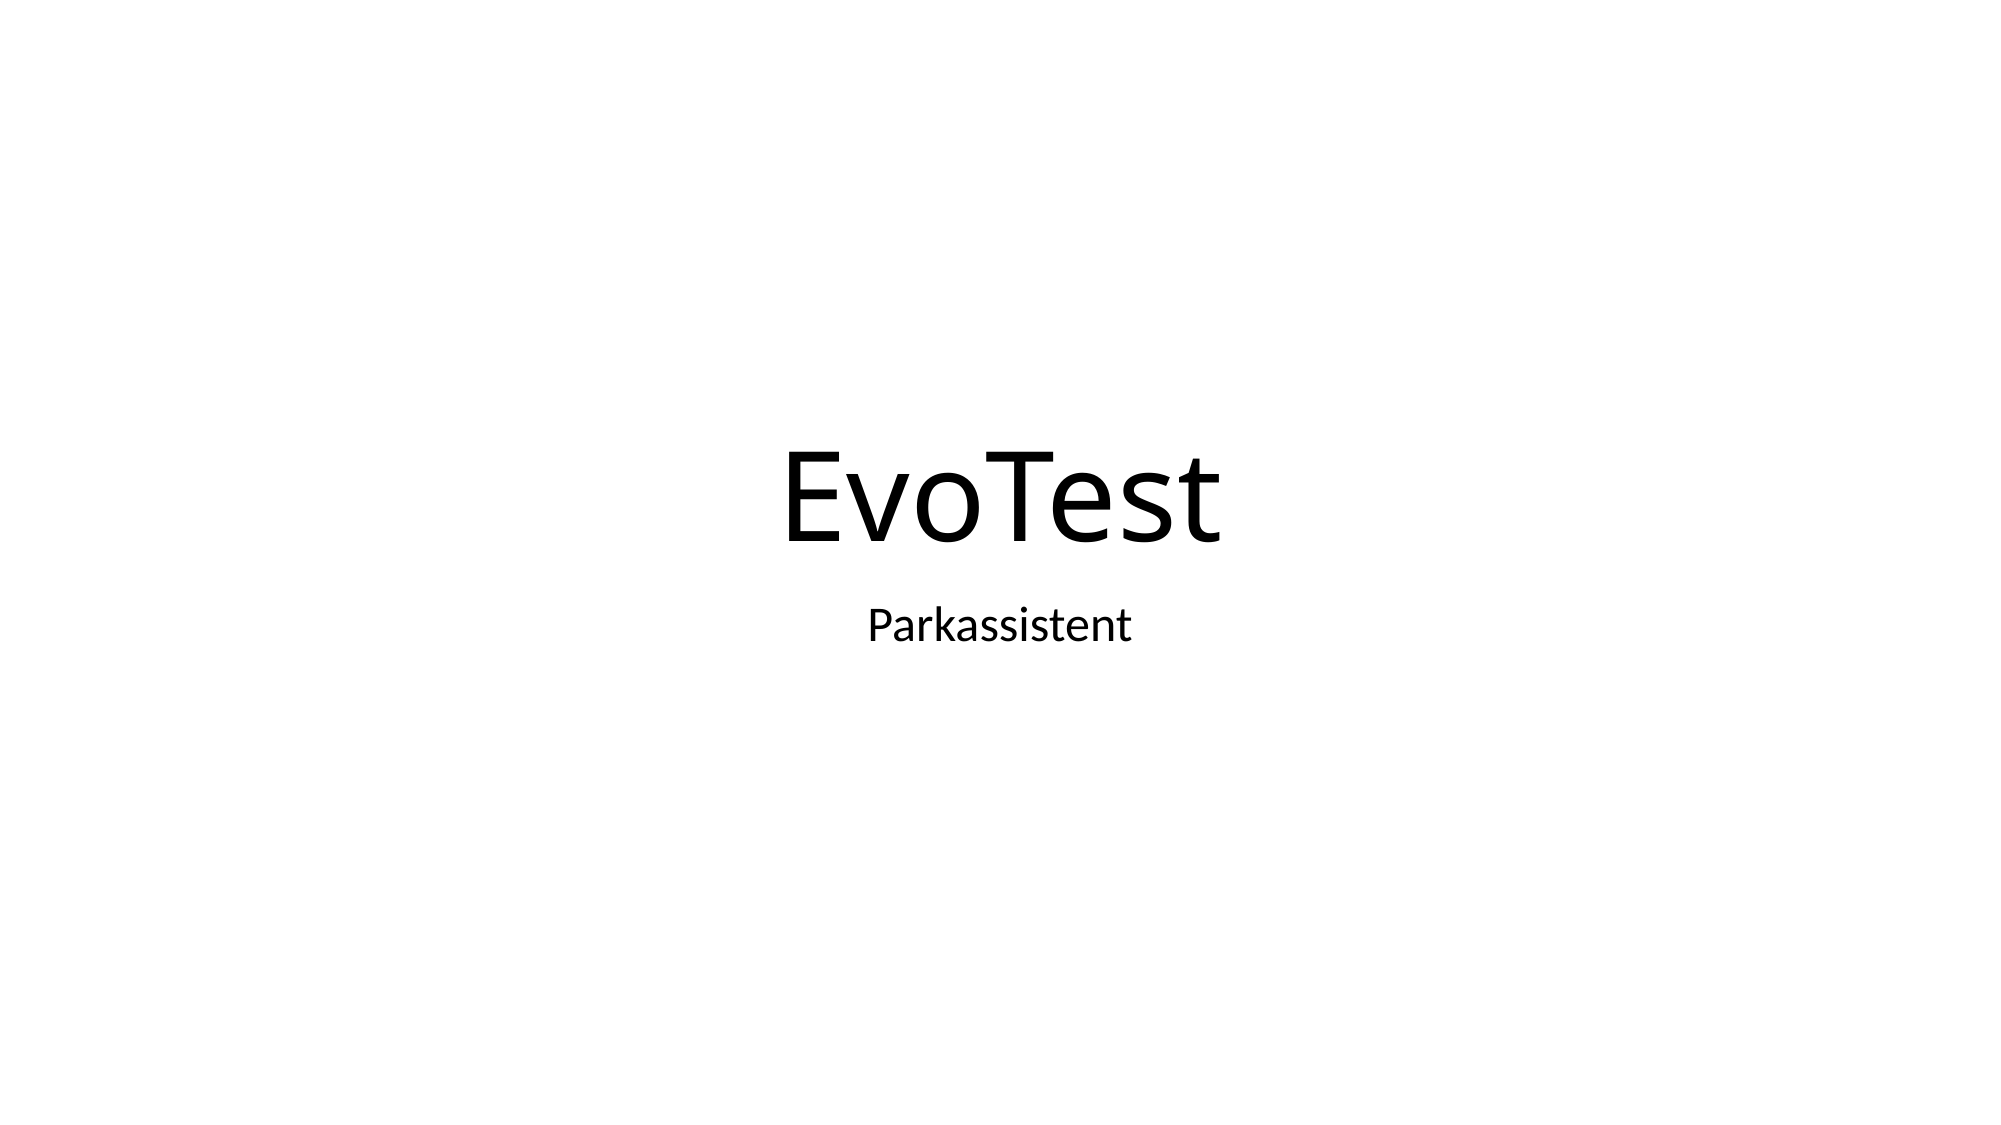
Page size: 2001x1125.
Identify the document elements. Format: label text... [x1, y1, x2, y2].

subtitle Parkassistent [249, 590, 1750, 863]
title EvoTest [249, 184, 1750, 576]
